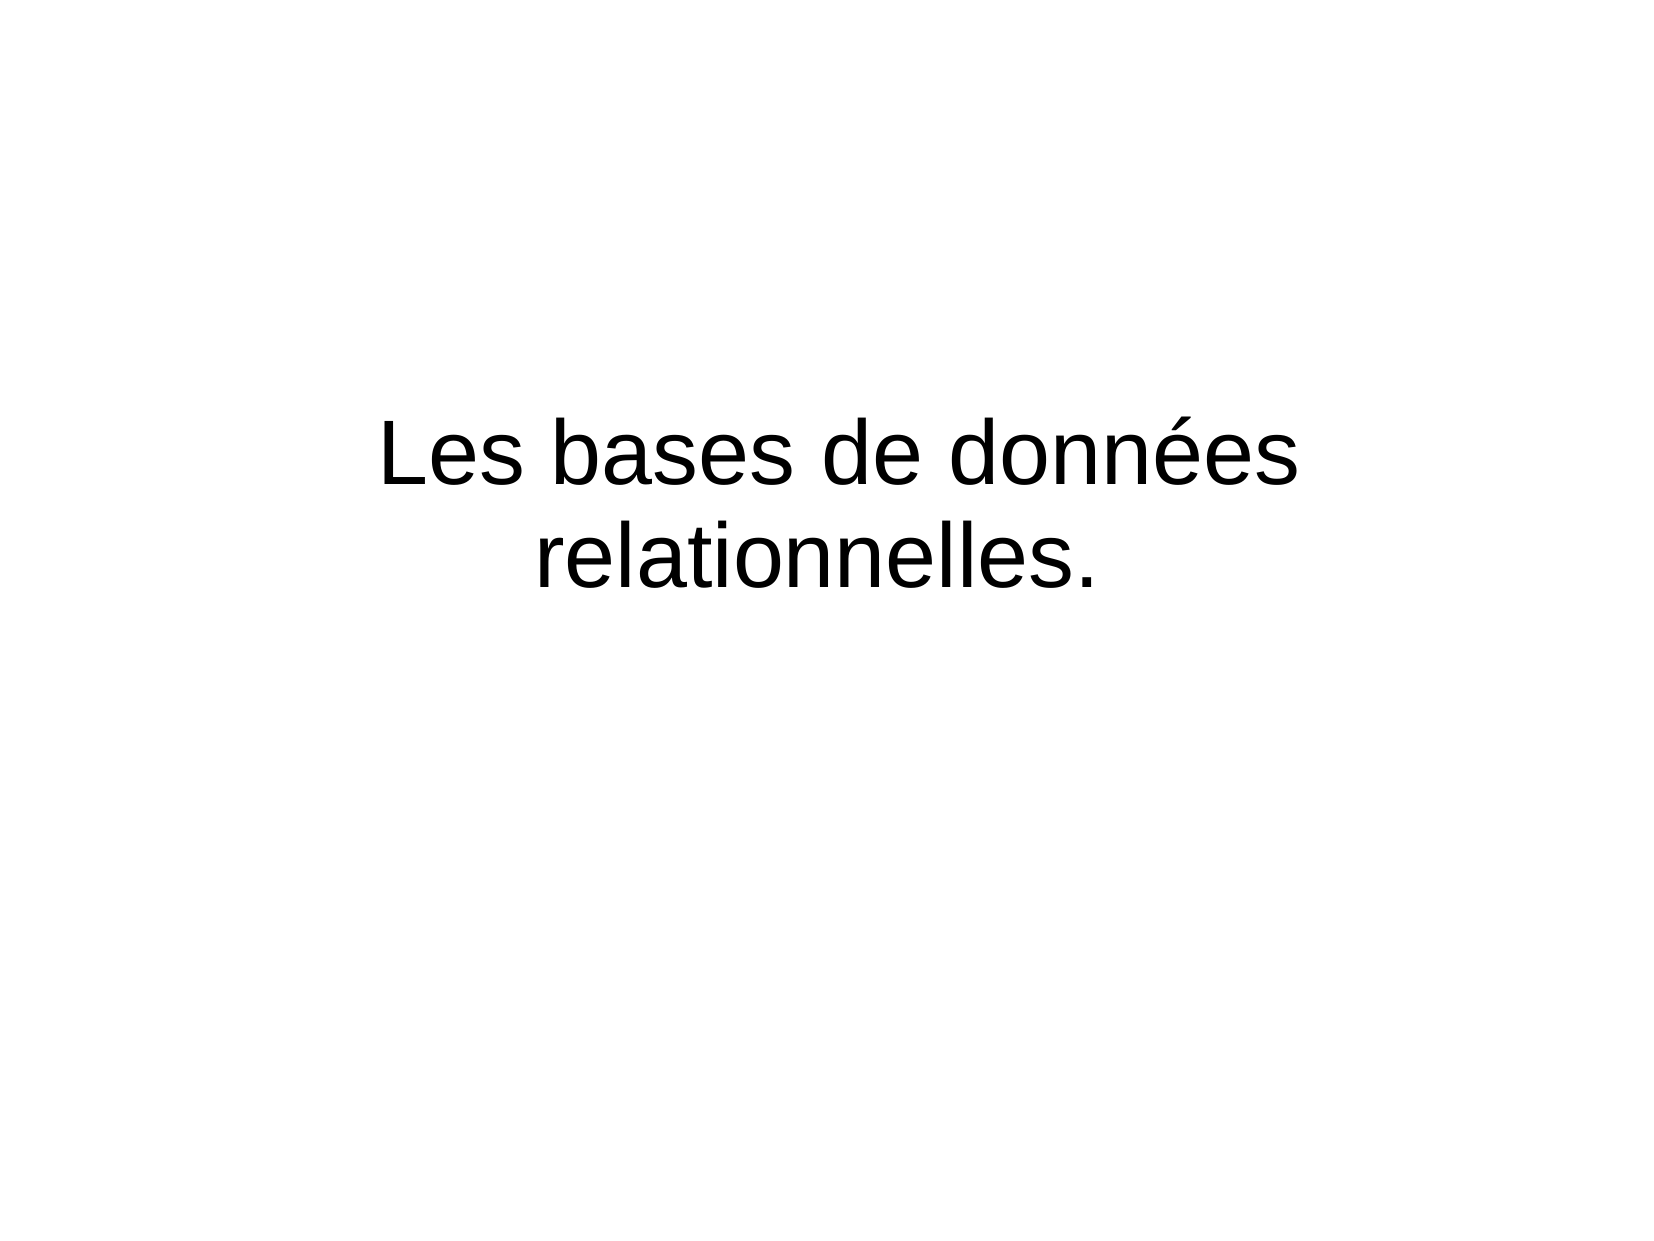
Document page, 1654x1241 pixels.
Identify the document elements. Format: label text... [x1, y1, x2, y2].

subtitle Les bases de données relationnelles. [82, 49, 1571, 1109]
